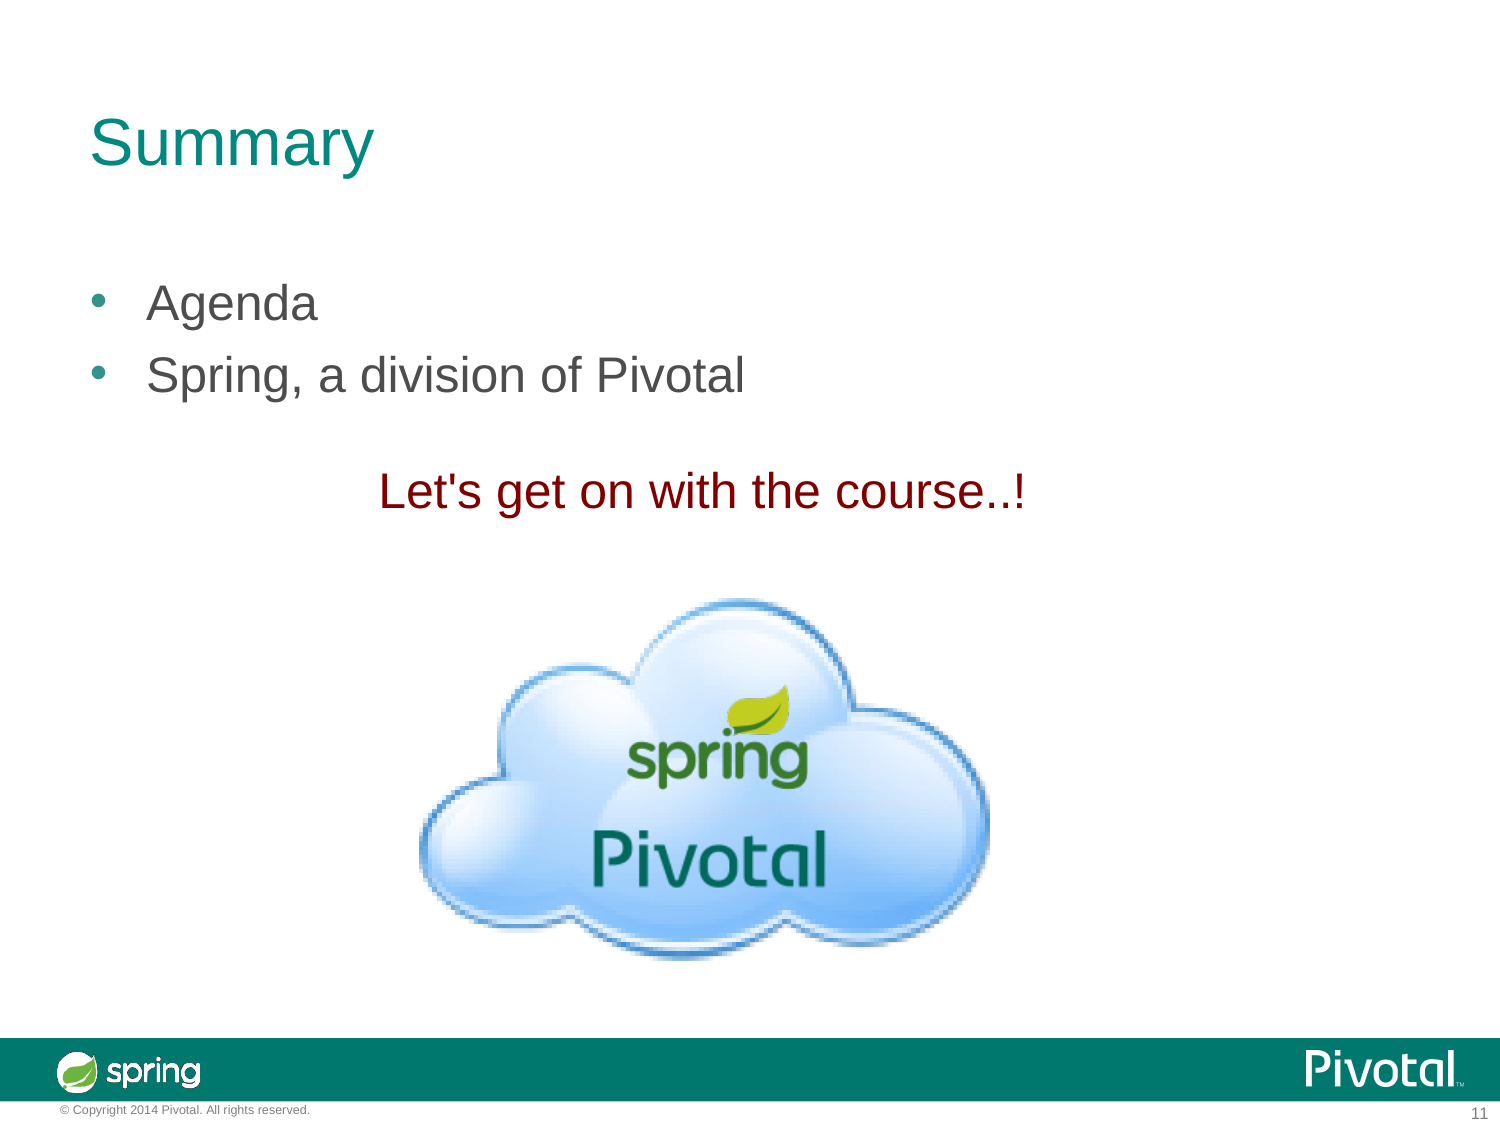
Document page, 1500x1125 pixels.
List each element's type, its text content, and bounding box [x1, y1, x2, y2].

picture [1306, 1050, 1464, 1087]
text_box Let's get on with the course..! [302, 455, 1104, 527]
picture [419, 598, 990, 961]
picture [32, 1041, 210, 1103]
title Summary [75, 45, 1426, 233]
list Agenda Spring, a division of Pivotal [75, 262, 1426, 1005]
